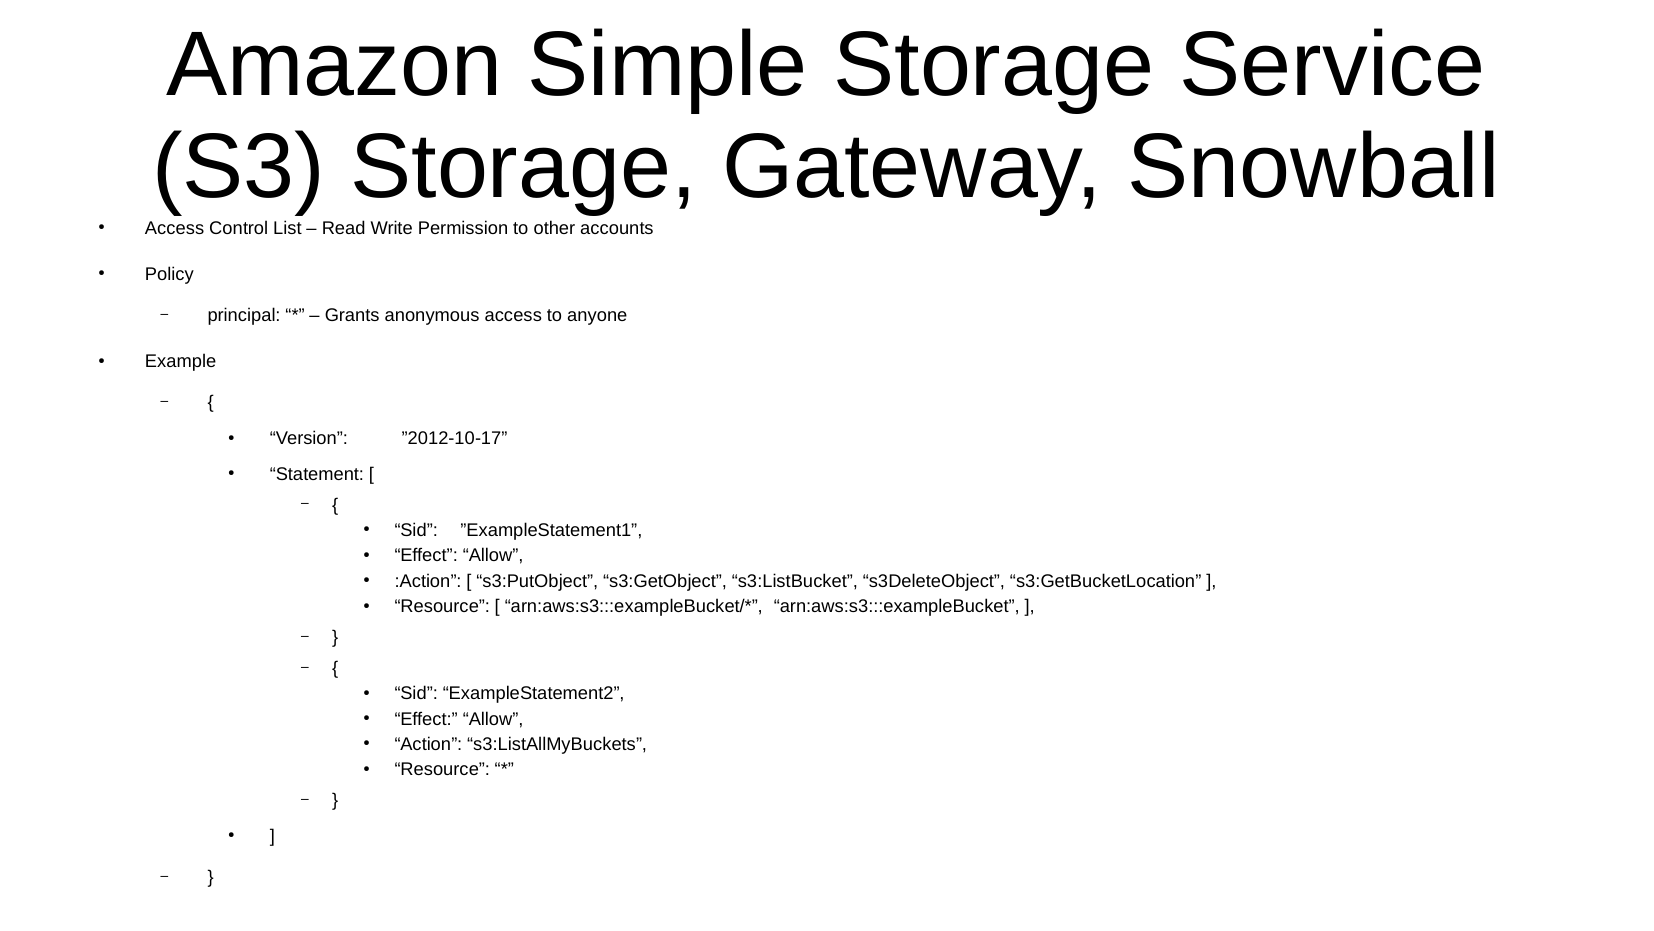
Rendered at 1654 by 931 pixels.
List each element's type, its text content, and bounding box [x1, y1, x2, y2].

list Access Control List – Read Write Permission to other accounts Policy principal: “*” – Grants anonymous access to anyone Example { “Version”: ”2012-10-17” “Statement: [ { “Sid”: ”ExampleStatement1”, “Effect”: “Allow”, :Action”: [ “s3:PutObject”, “s3:GetObject”, “s3:ListBucket”, “s3DeleteObject”, “s3:GetBucketLocation” ], “Resource”: [ “arn:aws:s3:::exampleBucket/*”, “arn:aws:s3:::exampleBucket”, ], } { “Sid”: “ExampleStatement2”, “Effect:” “Allow”, “Action”: “s3:ListAllMyBuckets”, “Resource”: “*” } ] } [82, 217, 1606, 901]
title Amazon Simple Storage Service (S3) Storage, Gateway, Snowball [82, 12, 1571, 217]
